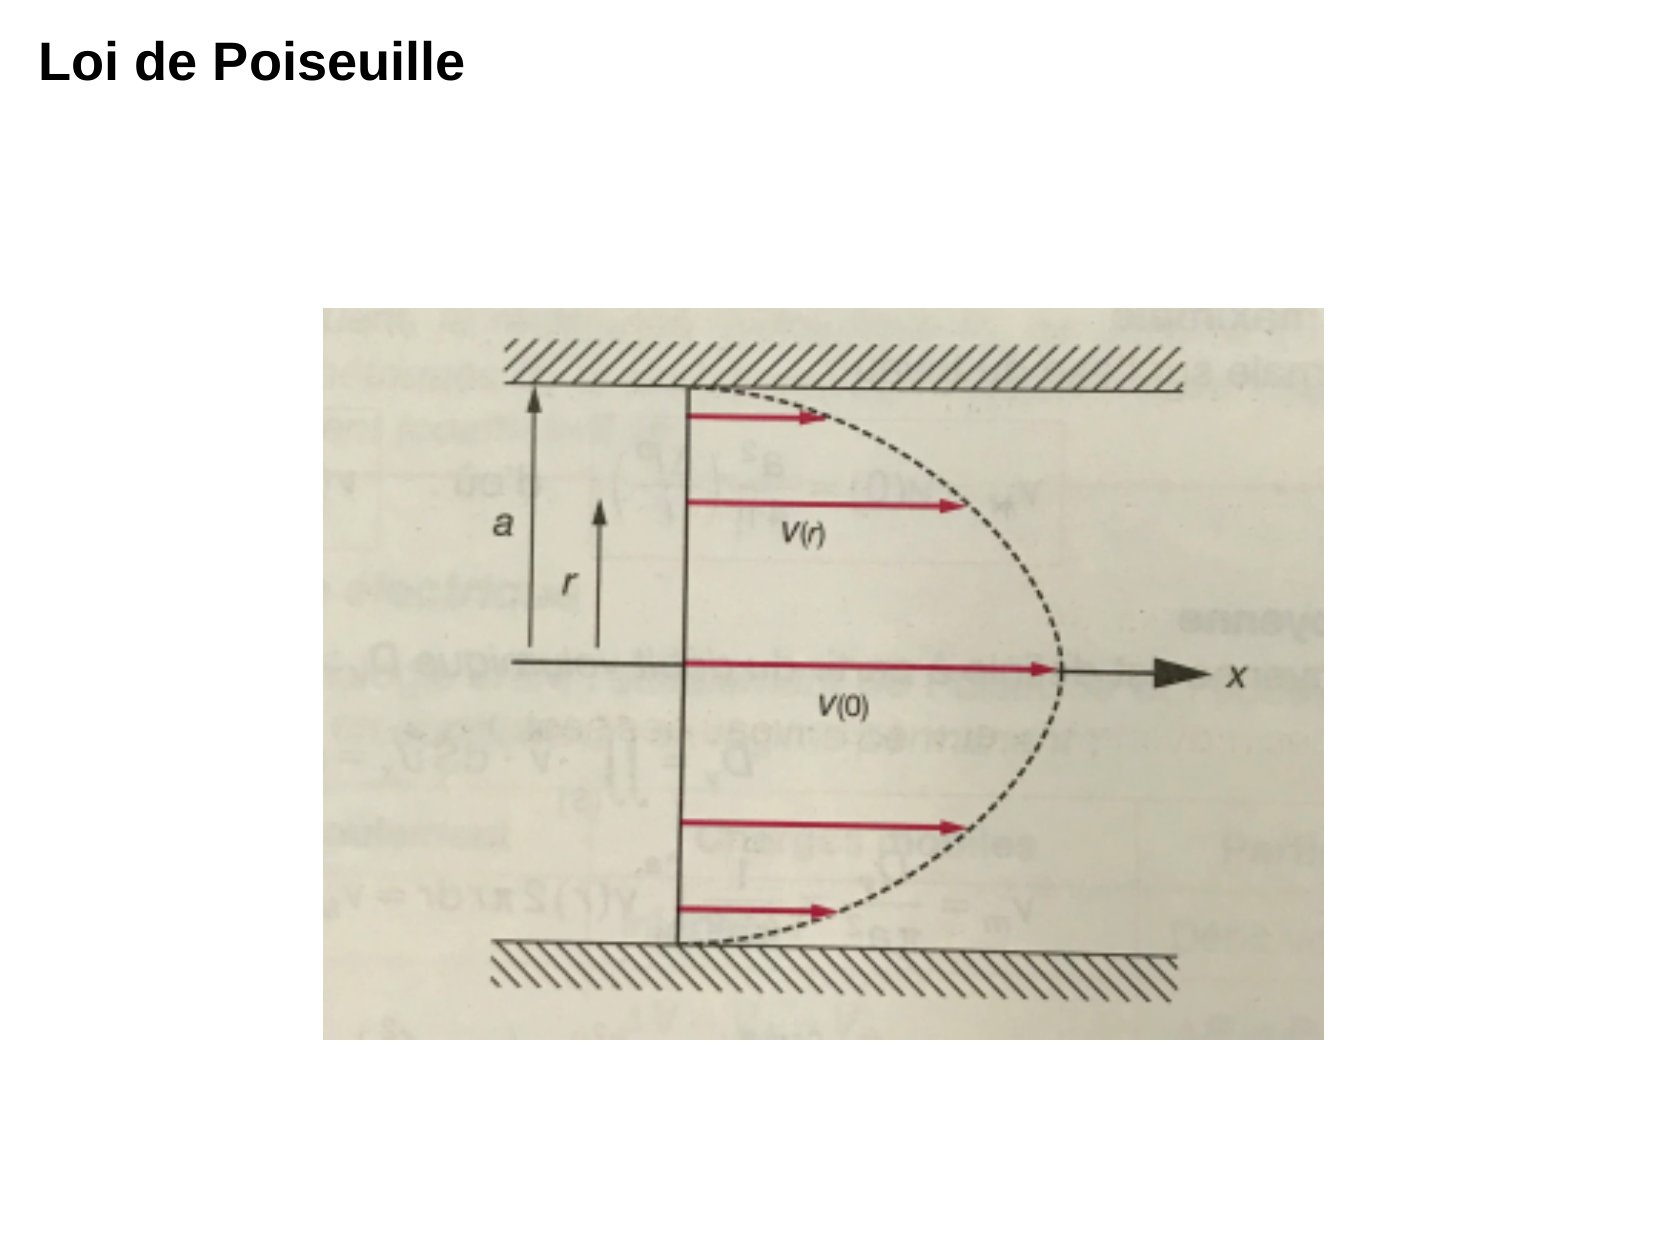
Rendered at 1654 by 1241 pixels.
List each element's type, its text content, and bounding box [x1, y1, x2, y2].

picture [323, 308, 1324, 1040]
text_box Loi de Poiseuille [23, 23, 922, 101]
